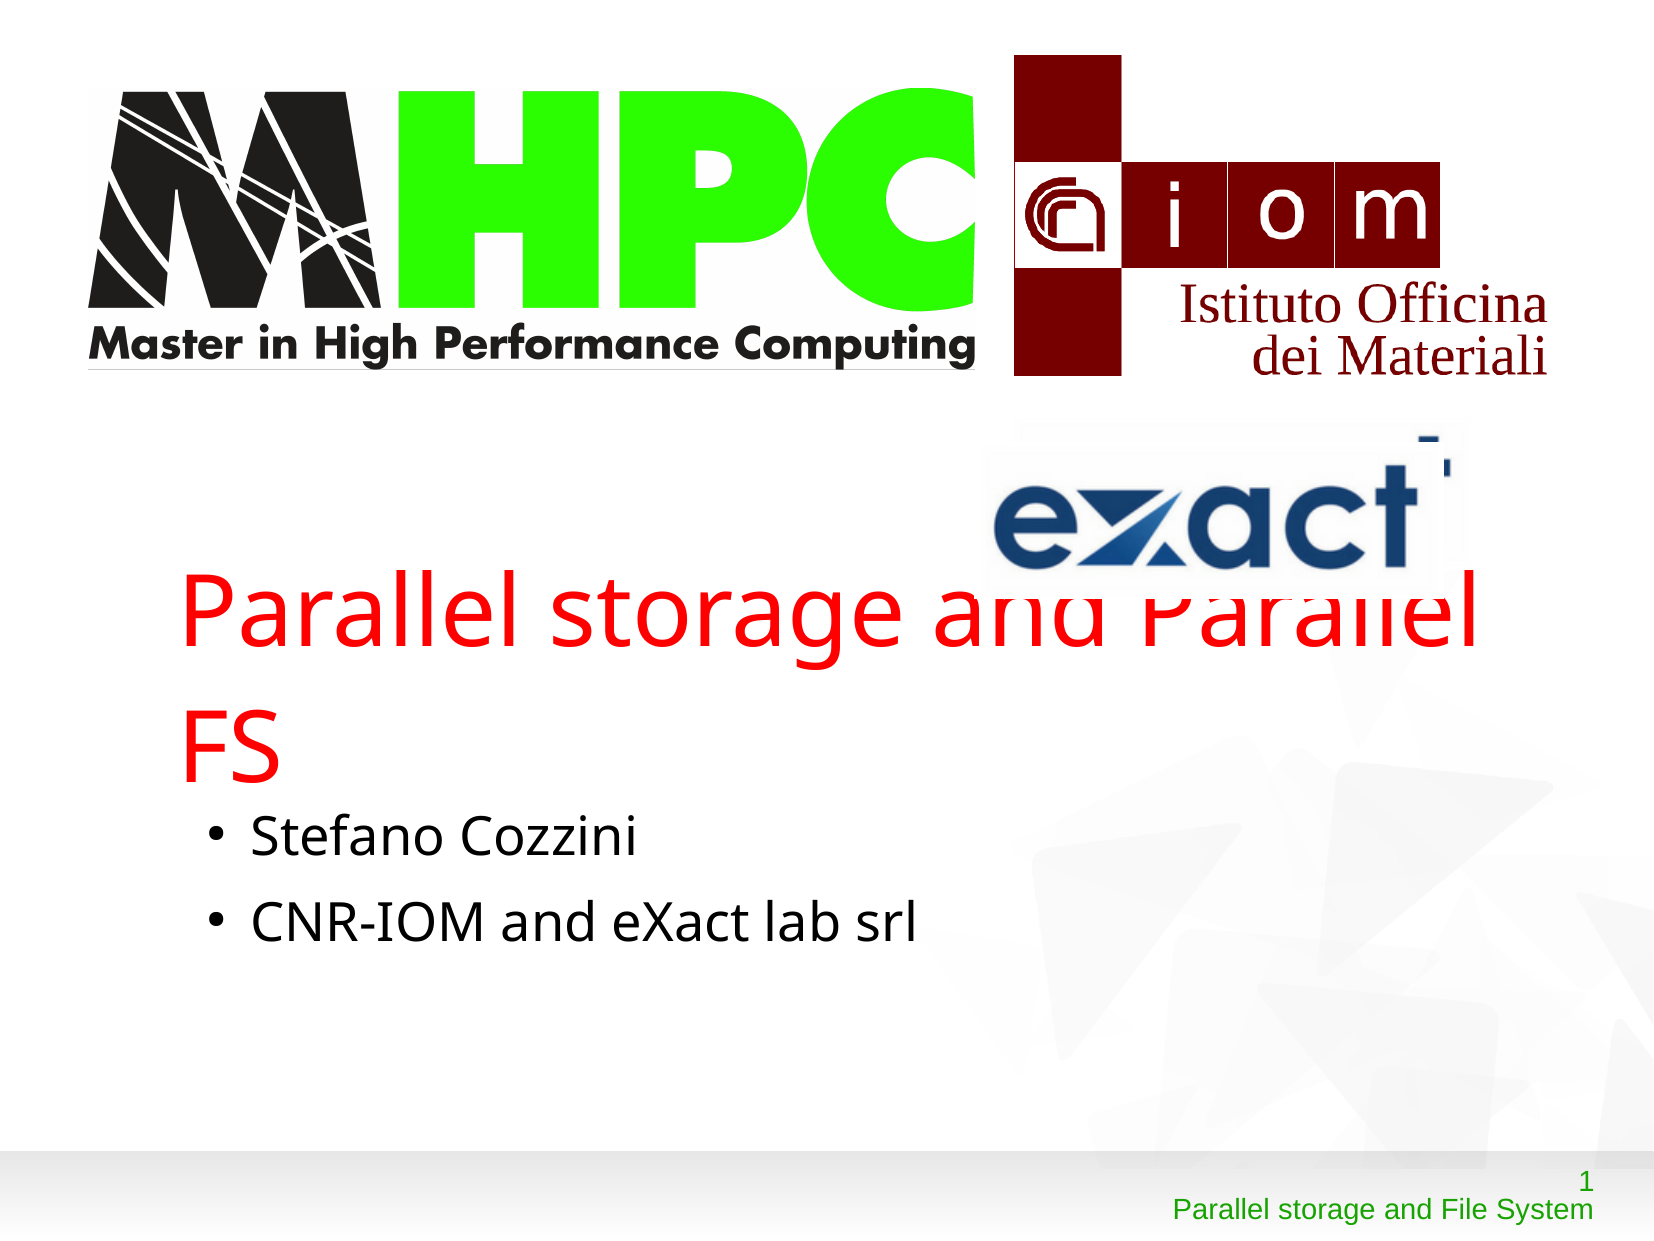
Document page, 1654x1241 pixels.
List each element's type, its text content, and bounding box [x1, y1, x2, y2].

picture [915, 413, 1654, 1169]
list Stefano Cozzini CNR-IOM and eXact lab srl [206, 797, 1388, 1063]
picture [1003, 29, 1559, 384]
picture [88, 88, 975, 370]
title Parallel storage and Parallel FS [177, 553, 1506, 798]
